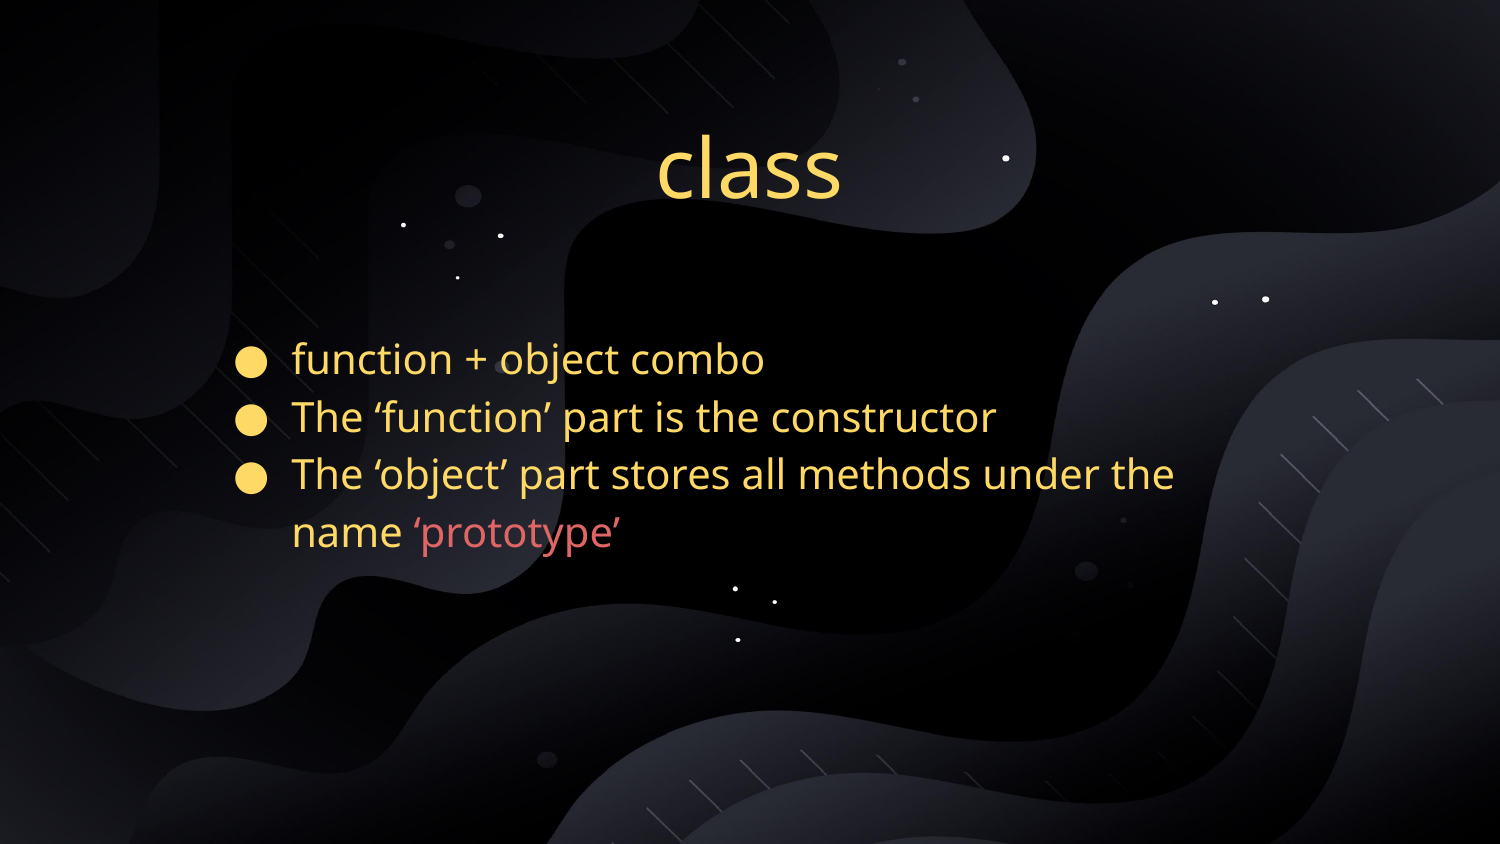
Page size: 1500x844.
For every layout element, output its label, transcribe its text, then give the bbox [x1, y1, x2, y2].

list function + object combo The ‘function’ part is the constructor The ‘object’ part stores all methods under the name ‘prototype’ [208, 321, 1292, 661]
title class [355, 62, 1145, 268]
picture [0, 0, 1500, 844]
